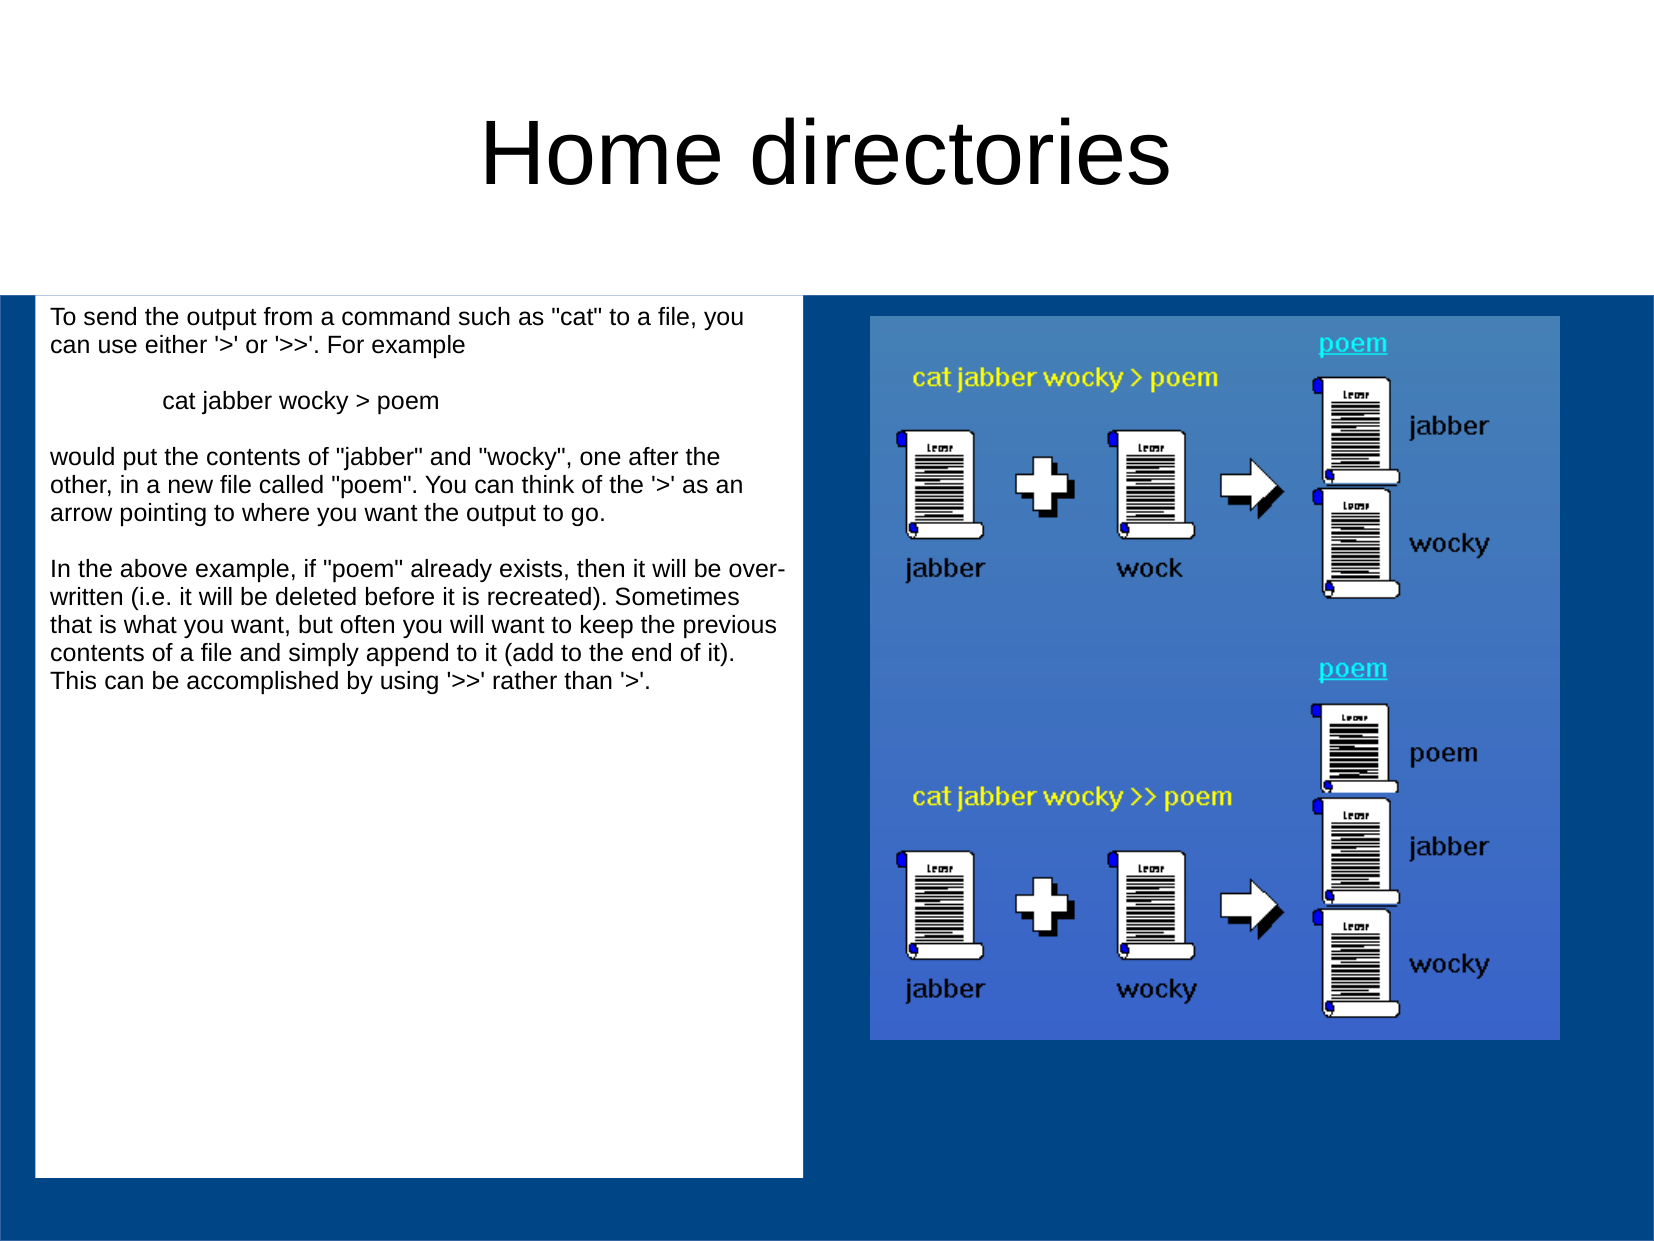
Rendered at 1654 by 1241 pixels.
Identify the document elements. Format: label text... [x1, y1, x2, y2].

text_box [0, 295, 1654, 1241]
title Home directories [82, 49, 1571, 257]
text_box To send the output from a command such as "cat" to a file, you can use either '>' or '>>'. For example cat jabber wocky > poem would put the contents of "jabber" and "wocky", one after the other, in a new file called "poem". You can think of the '>' as an arrow pointing to where you want the output to go. In the above example, if "poem" already exists, then it will be over-written (i.e. it will be deleted before it is recreated). Sometimes that is what you want, but often you will want to keep the previous contents of a file and simply append to it (add to the end of it). This can be accomplished by using '>>' rather than '>'. [35, 295, 804, 1178]
picture [870, 316, 1560, 1040]
